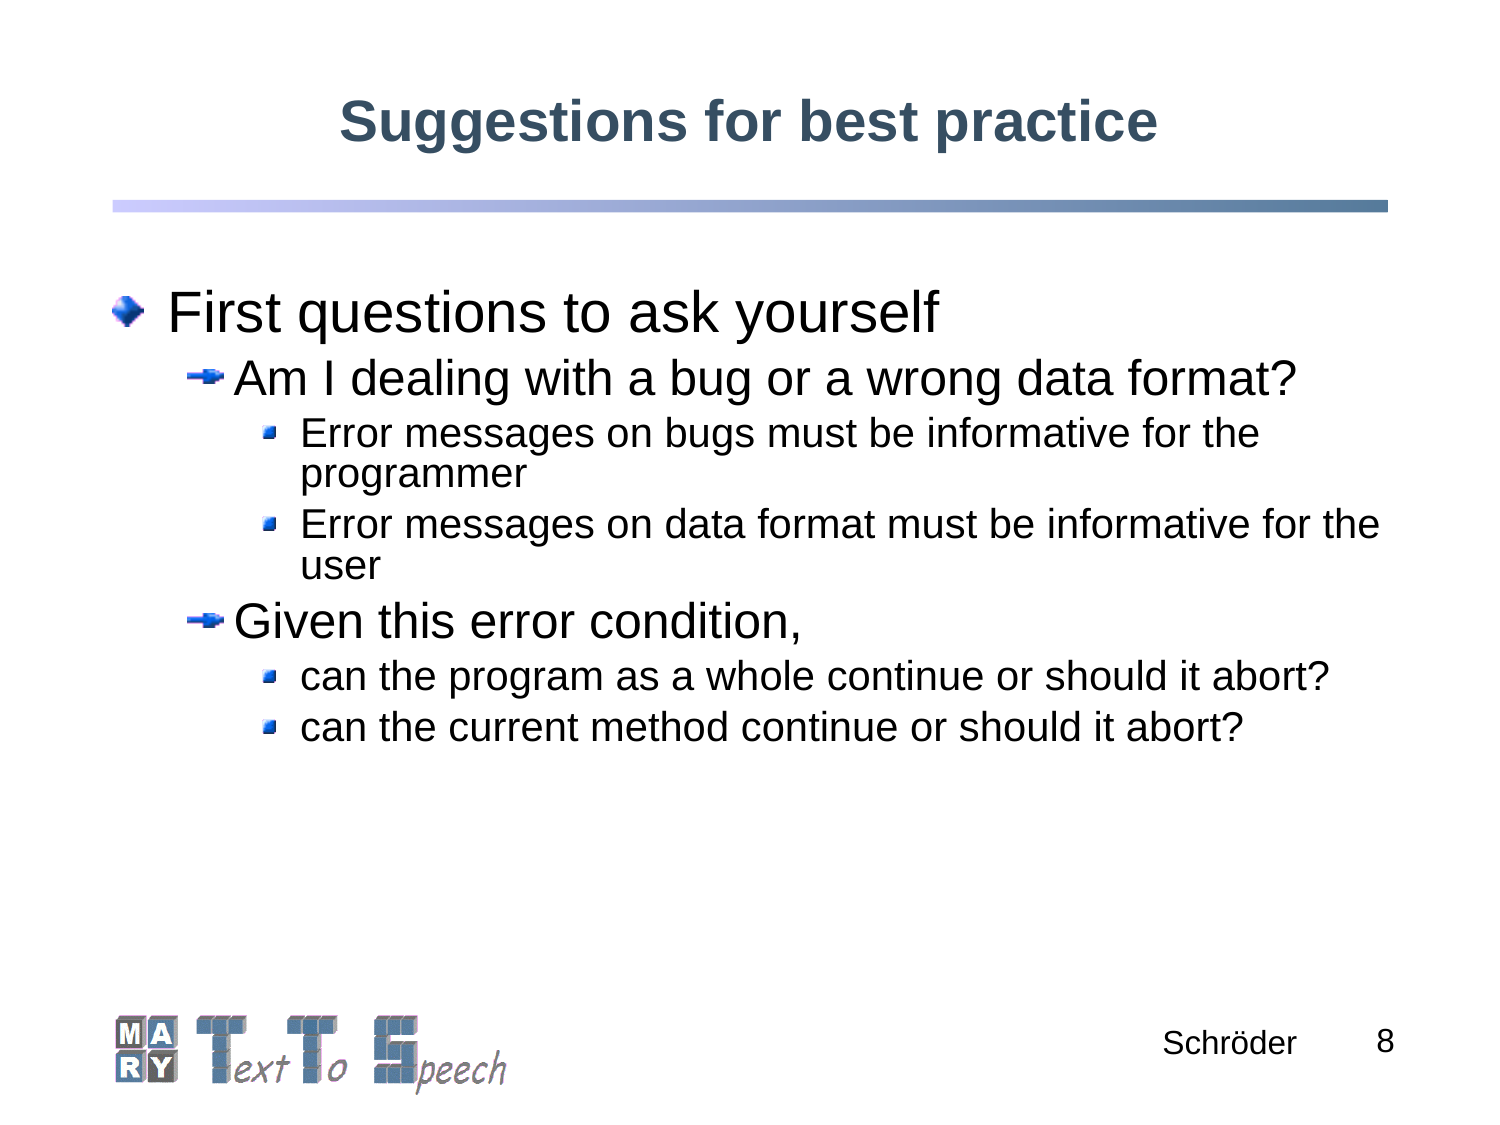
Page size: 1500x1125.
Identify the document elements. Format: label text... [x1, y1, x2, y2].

title Suggestions for best practice [112, 57, 1387, 193]
list First questions to ask yourself Am I dealing with a bug or a wrong data format? Error messages on bugs must be informative for the programmer Error messages on data format must be informative for the user Given this error condition, can the program as a whole continue or should it abort? can the current method continue or should it abort? [112, 287, 1387, 997]
picture [112, 1012, 507, 1096]
